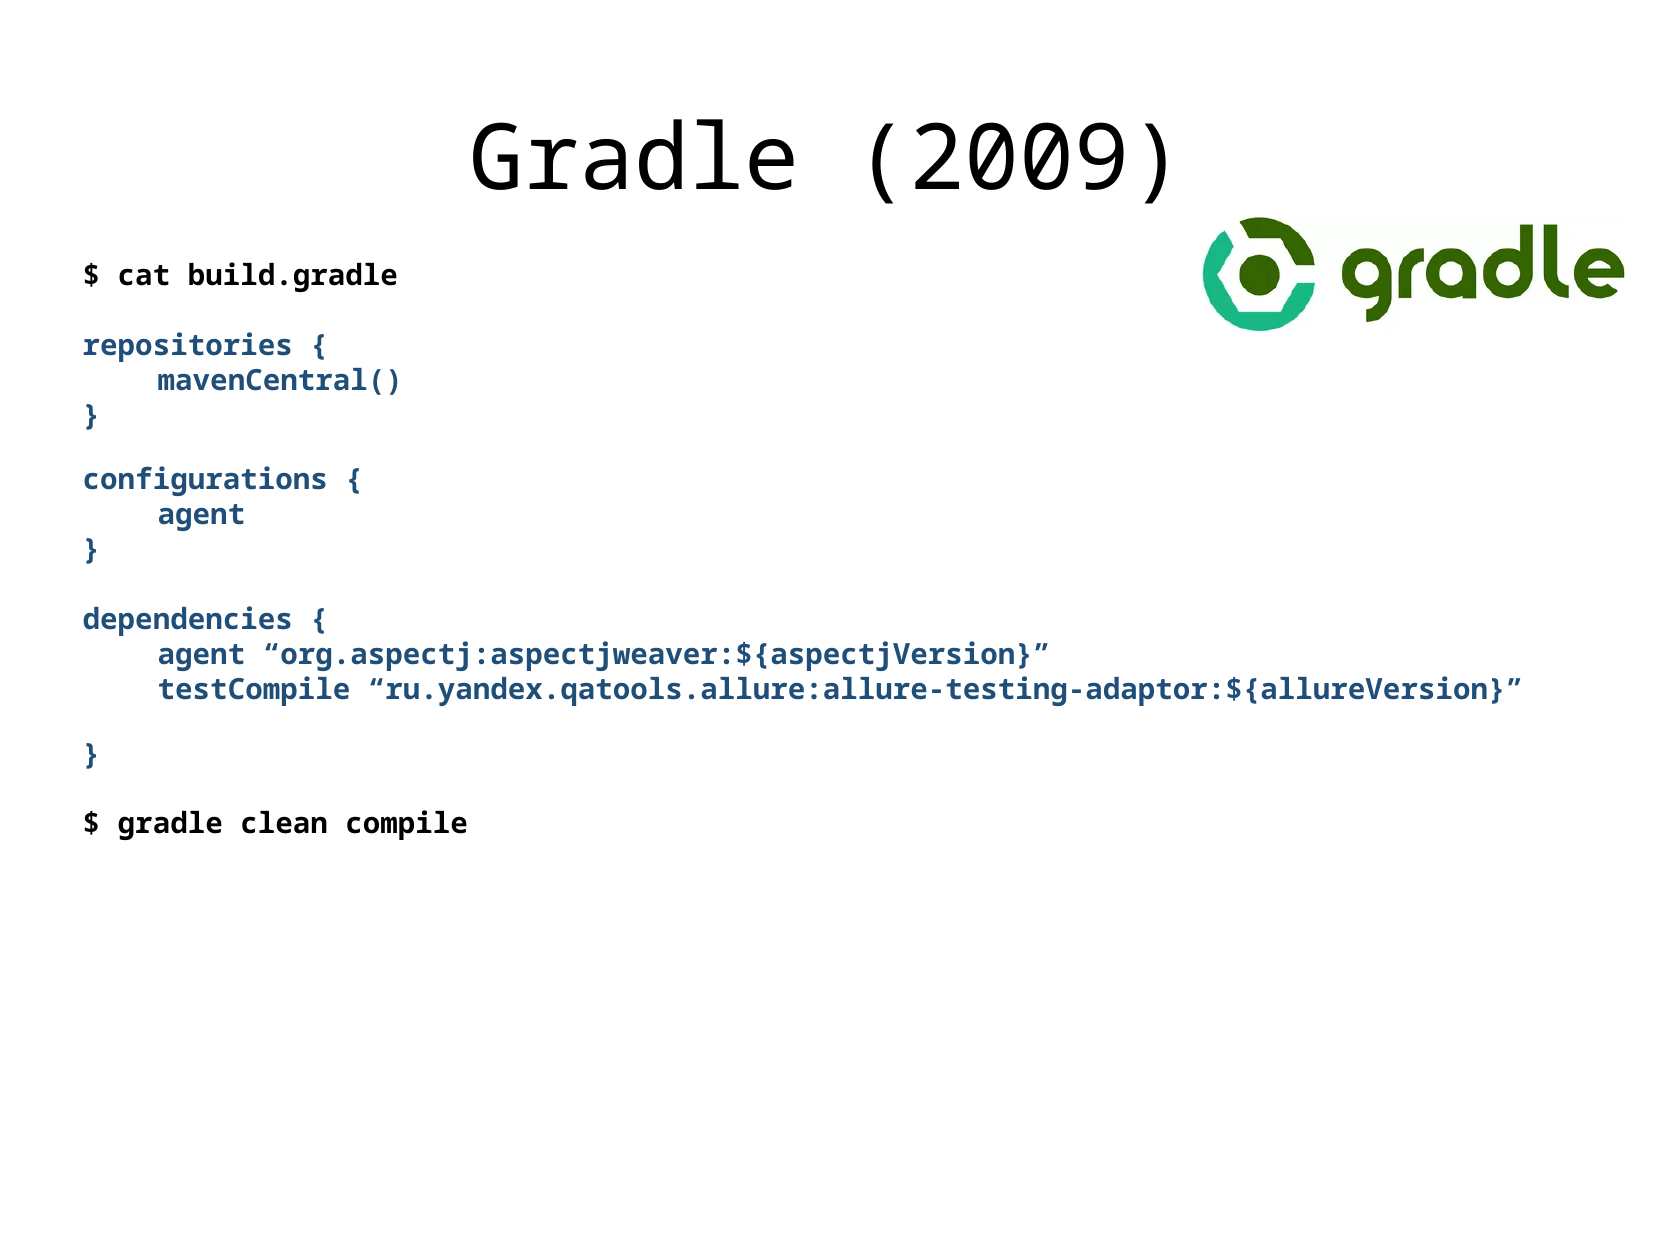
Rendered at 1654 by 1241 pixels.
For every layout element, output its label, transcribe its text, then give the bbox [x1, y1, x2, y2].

text_box $ cat build.gradle repositories { mavenCentral() } configurations { agent } dependencies { agent “org.aspectj:aspectjweaver:${aspectjVersion}” testCompile “ru.yandex.qatools.allure:allure-testing-adaptor:${allureVersion}” } $ gradle clean compile [82, 256, 1625, 896]
title Gradle (2009) [82, 49, 1571, 256]
picture [1202, 217, 1625, 336]
